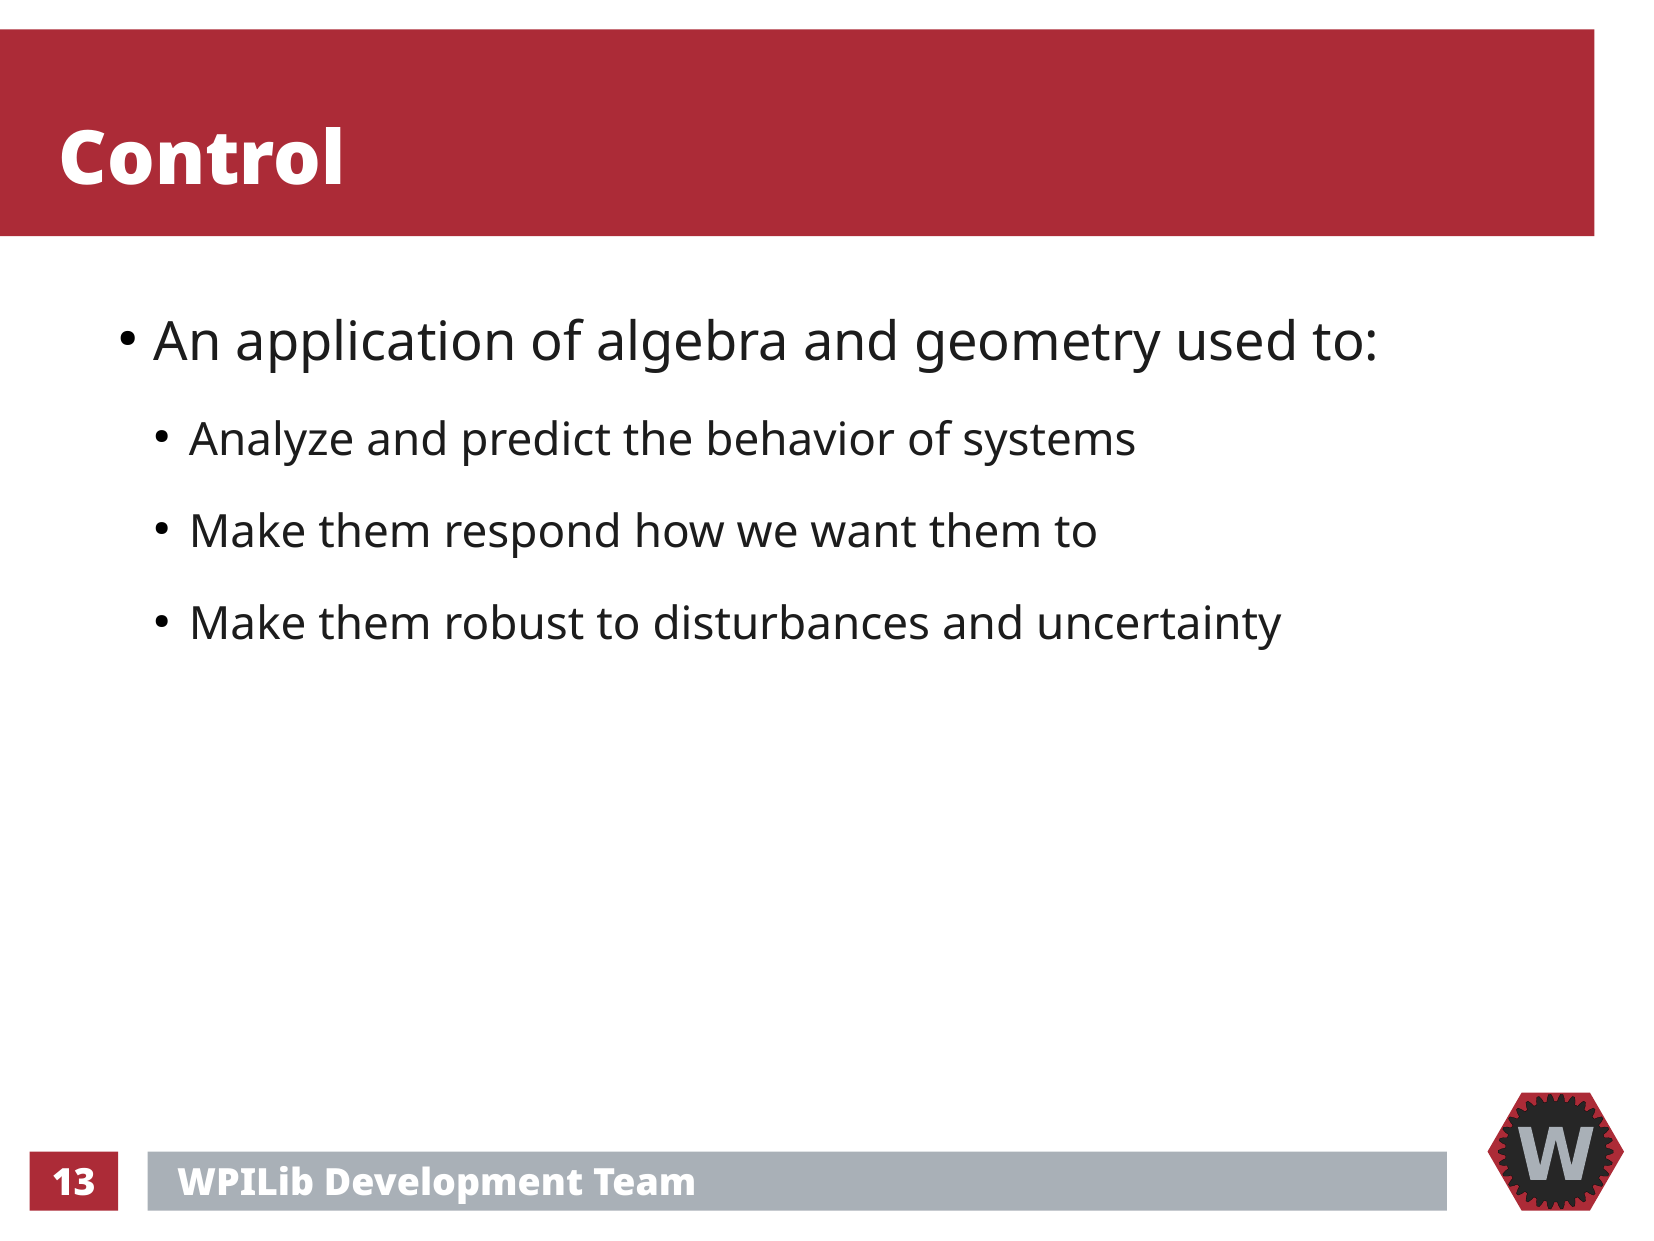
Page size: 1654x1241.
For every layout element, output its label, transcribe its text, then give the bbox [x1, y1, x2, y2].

title Control [59, 59, 1595, 207]
list An application of algebra and geometry used to: Analyze and predict the behavior of systems Make them respond how we want them to Make them robust to disturbances and uncertainty [118, 295, 1613, 1123]
